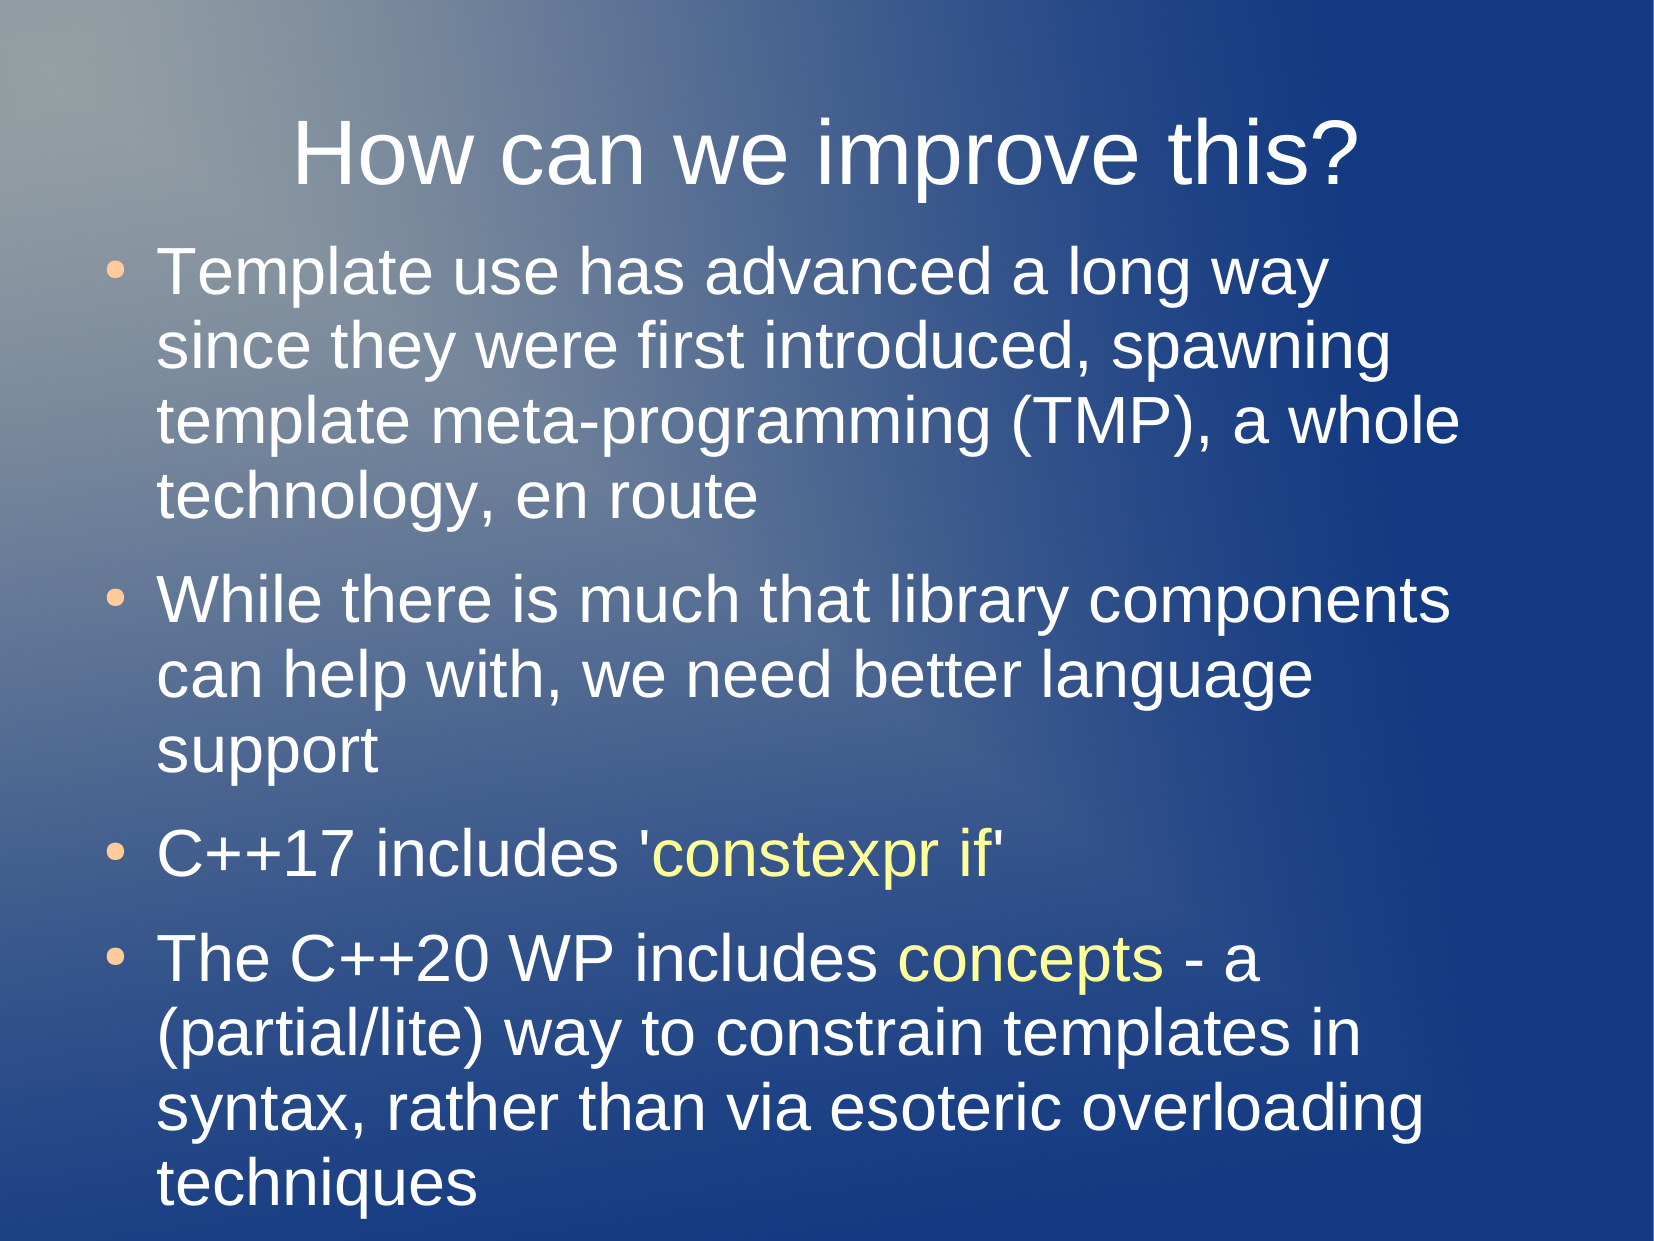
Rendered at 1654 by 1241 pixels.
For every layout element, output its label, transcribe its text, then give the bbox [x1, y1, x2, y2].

title How can we improve this? [82, 49, 1571, 257]
list Template use has advanced a long way since they were first introduced, spawning template meta-programming (TMP), a whole technology, en route While there is much that library components can help with, we need better language support C++17 includes 'constexpr if' The C++20 WP includes concepts - a (partial/lite) way to constrain templates in syntax, rather than via esoteric overloading techniques [85, 233, 1467, 1220]
picture [0, 0, 1654, 1241]
